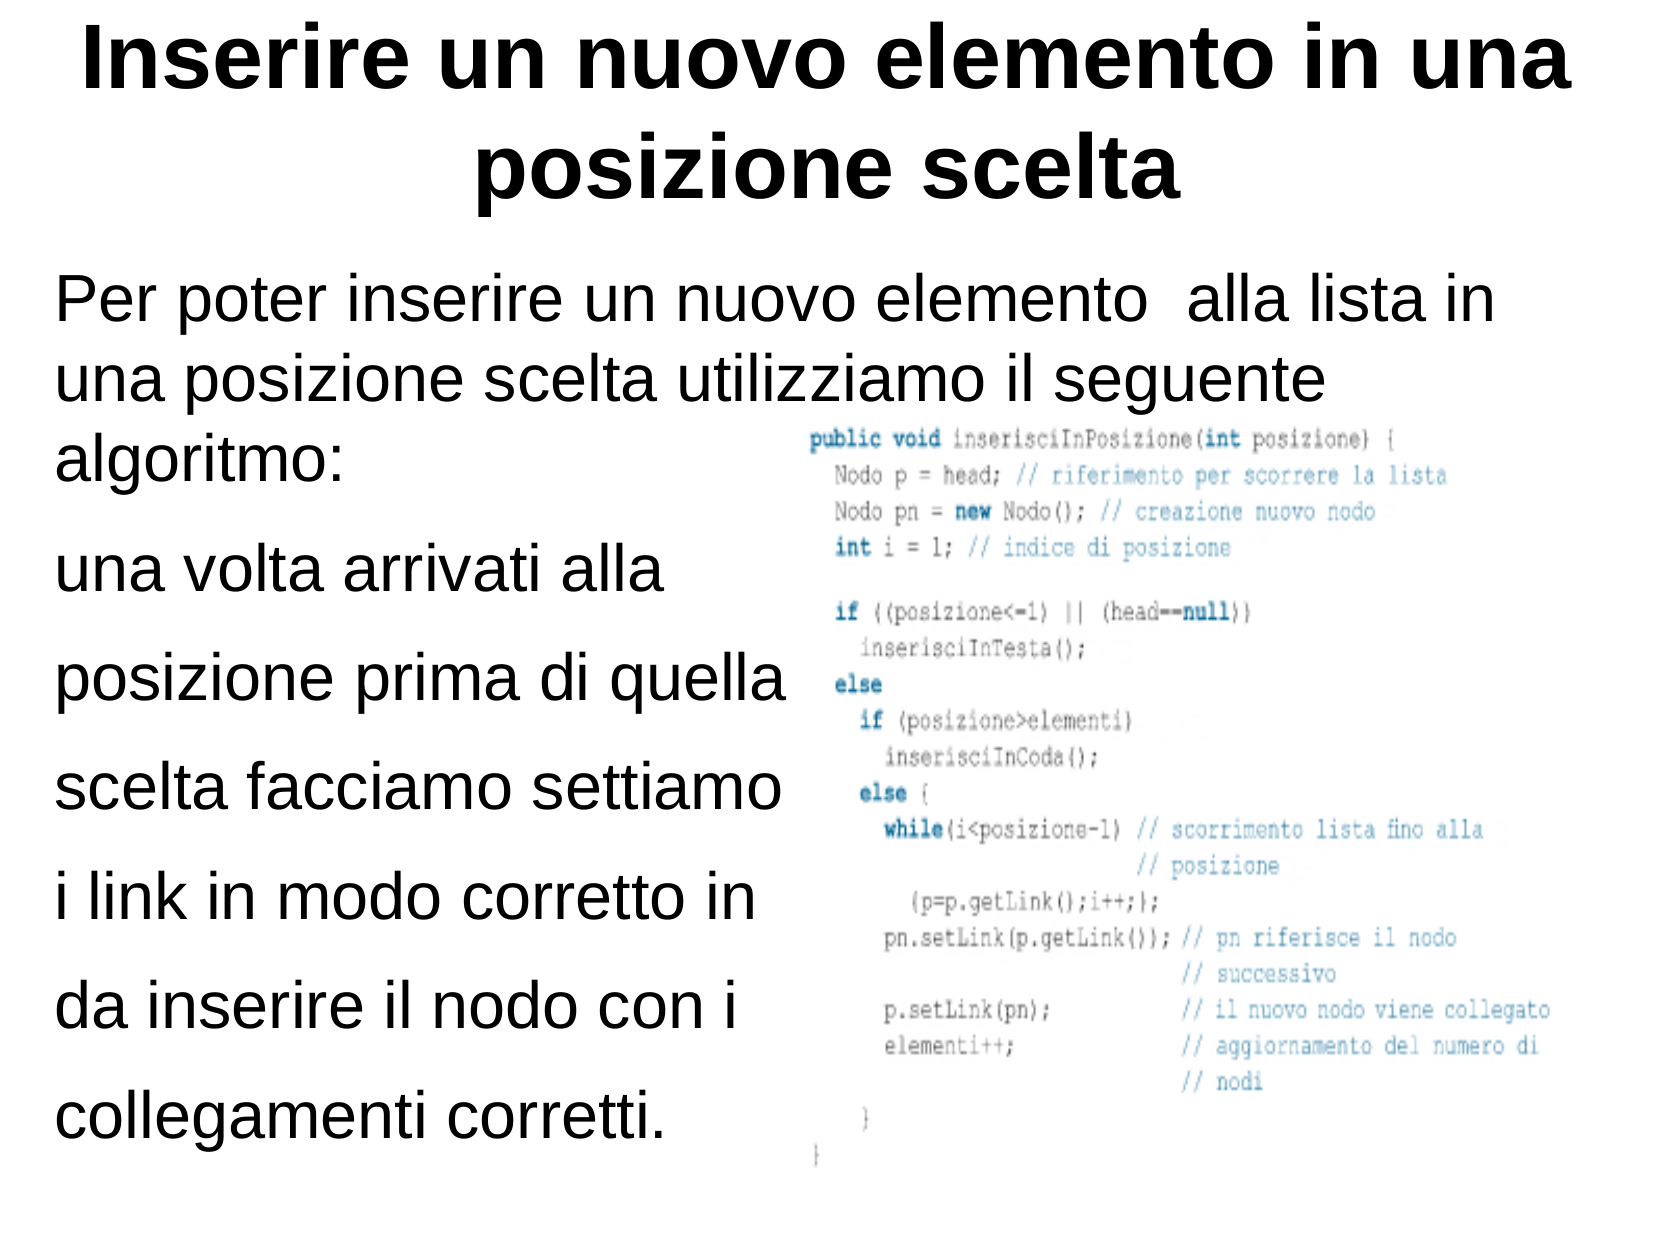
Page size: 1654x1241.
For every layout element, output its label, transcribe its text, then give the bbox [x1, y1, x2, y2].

subtitle Per poter inserire un nuovo elemento alla lista in una posizione scelta utilizziamo il seguente algoritmo: una volta arrivati alla posizione prima di quella scelta facciamo settiamo i link in modo corretto in da inserire il nodo con i collegamenti corretti. [54, 255, 1600, 1201]
picture [803, 420, 1621, 1186]
title Inserire un nuovo elemento in una posizione scelta [0, 2, 1654, 211]
